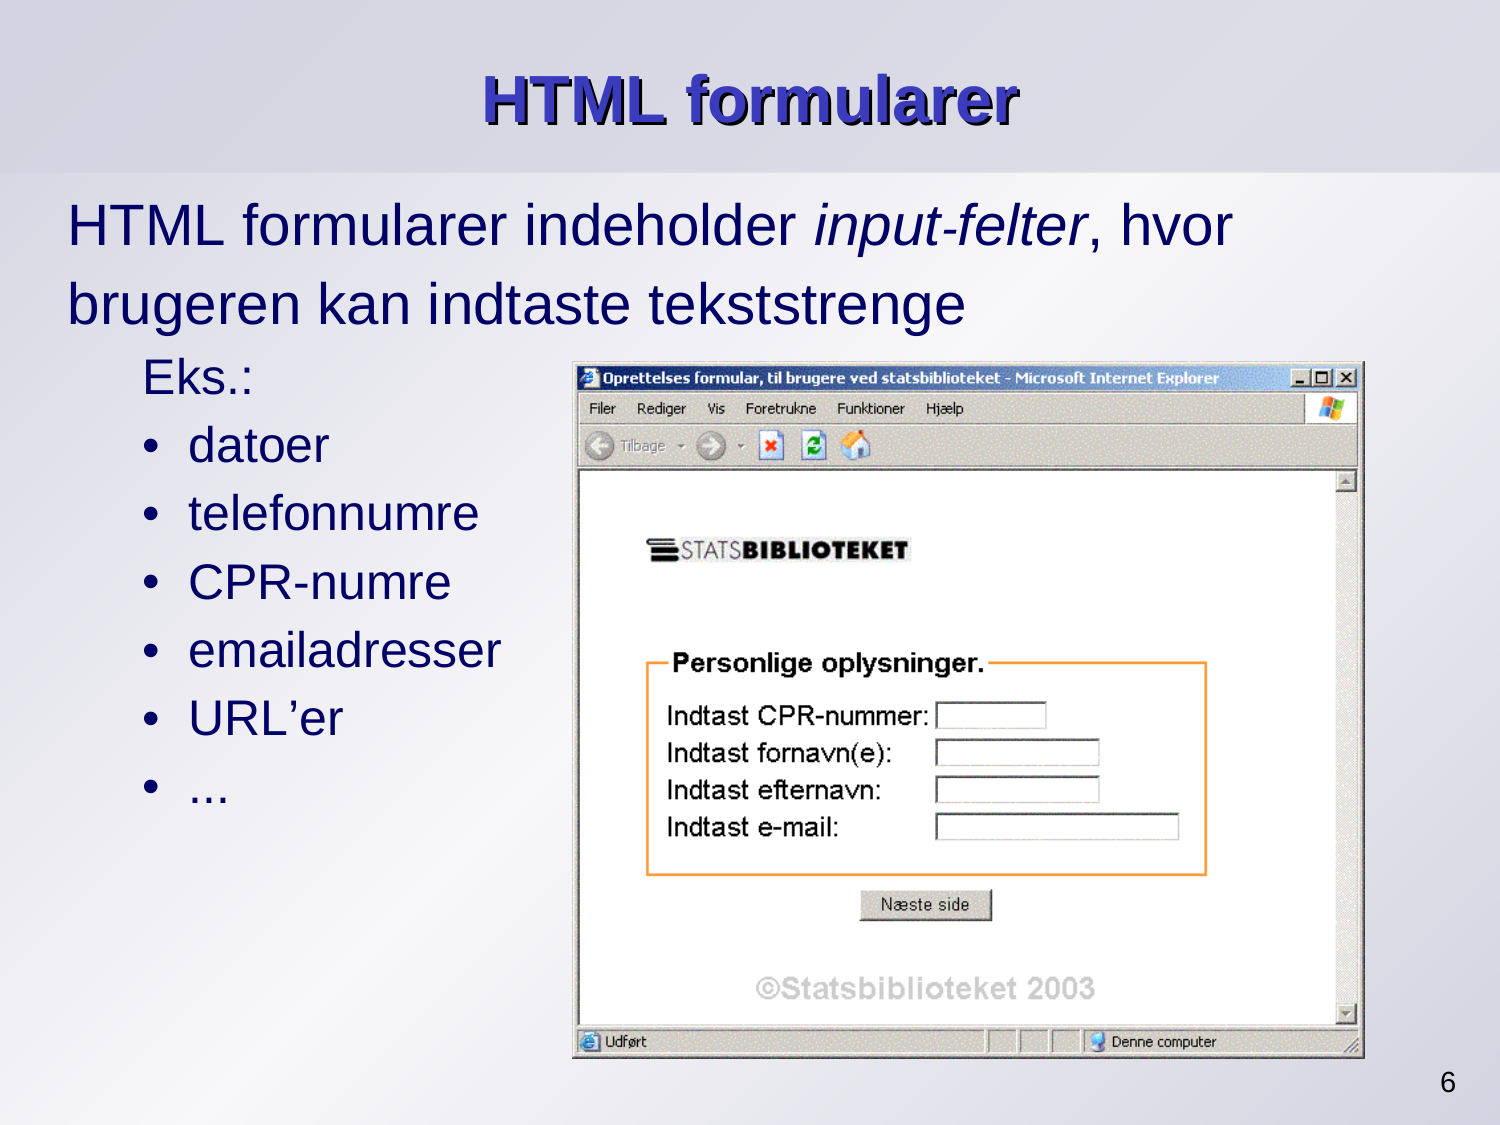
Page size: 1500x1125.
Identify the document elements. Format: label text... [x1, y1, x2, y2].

picture [572, 361, 1365, 1059]
title HTML formularer [75, 24, 1426, 174]
list HTML formularer indeholder input-felter, hvor brugeren kan indtaste tekststrenge Eks.: datoer telefonnumre CPR-numre emailadresser URL’er ... [53, 184, 1436, 1048]
